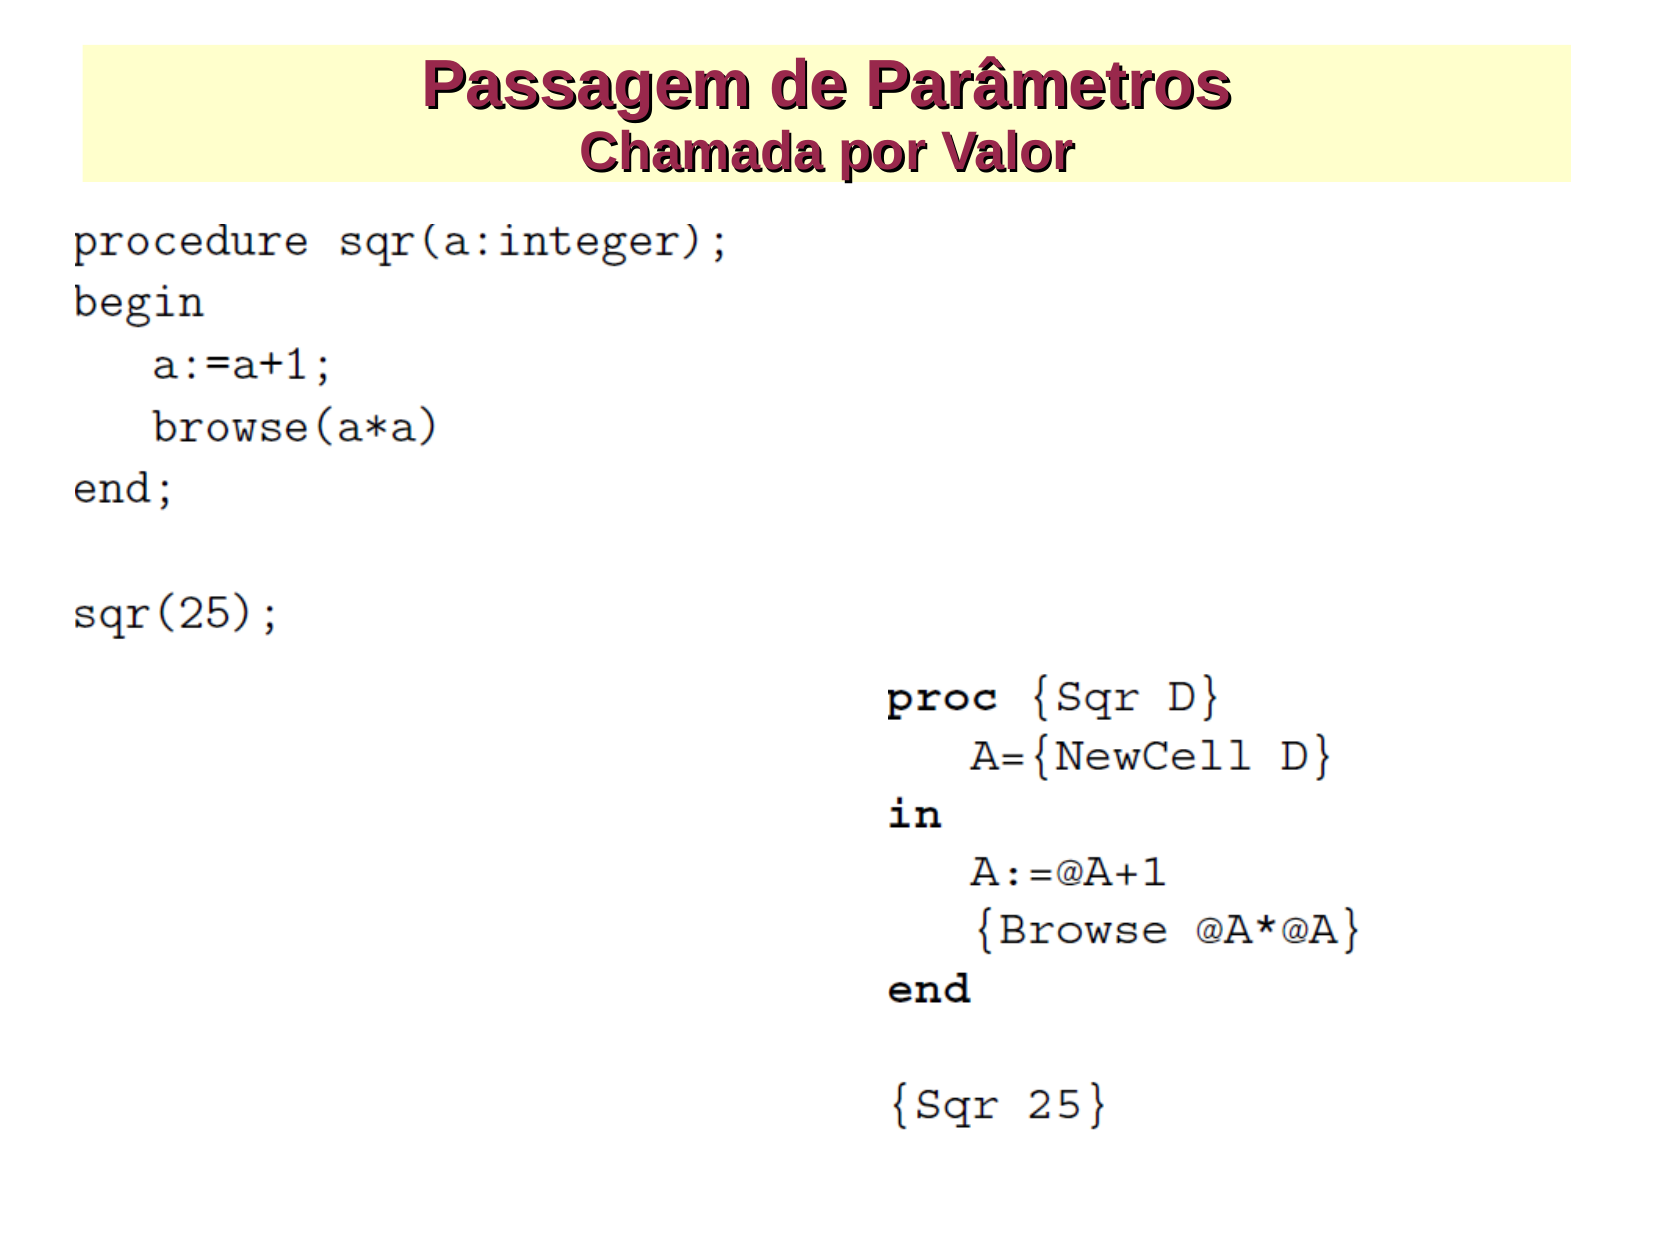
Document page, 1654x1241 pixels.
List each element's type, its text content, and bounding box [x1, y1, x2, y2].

picture [888, 673, 1359, 1135]
picture [75, 224, 739, 650]
title Passagem de Parâmetros Chamada por Valor [82, 44, 1571, 182]
